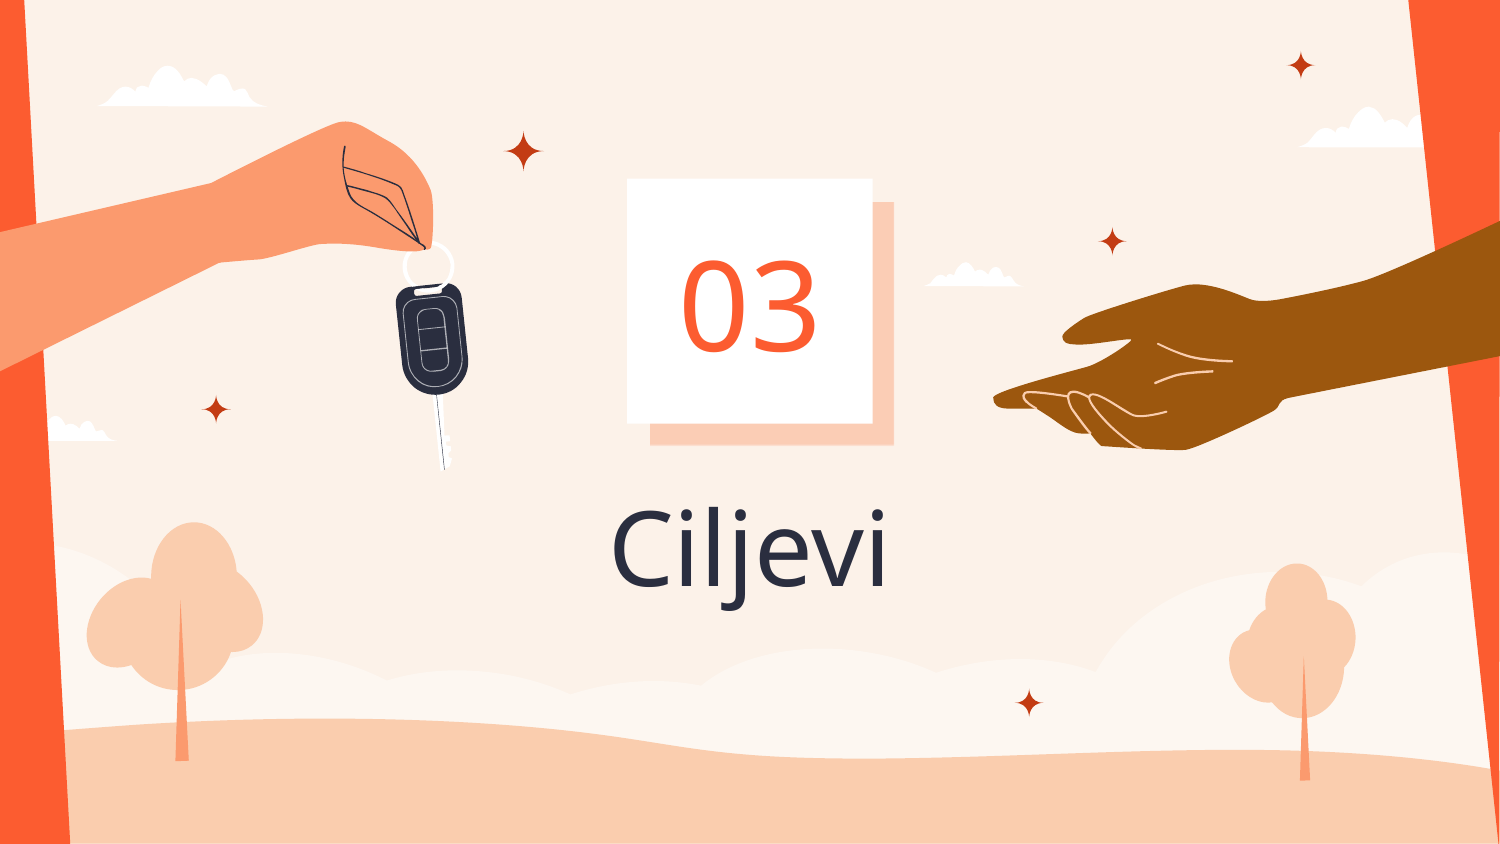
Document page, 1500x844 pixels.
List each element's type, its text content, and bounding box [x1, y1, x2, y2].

text_box [201, 394, 231, 424]
text_box [503, 130, 545, 172]
text_box [1097, 226, 1127, 256]
title Ciljevi [230, 466, 1270, 611]
title 03 [627, 178, 873, 424]
text_box [1014, 688, 1044, 718]
text_box [1229, 563, 1356, 781]
text_box [0, 121, 469, 472]
text_box [993, 220, 1500, 451]
